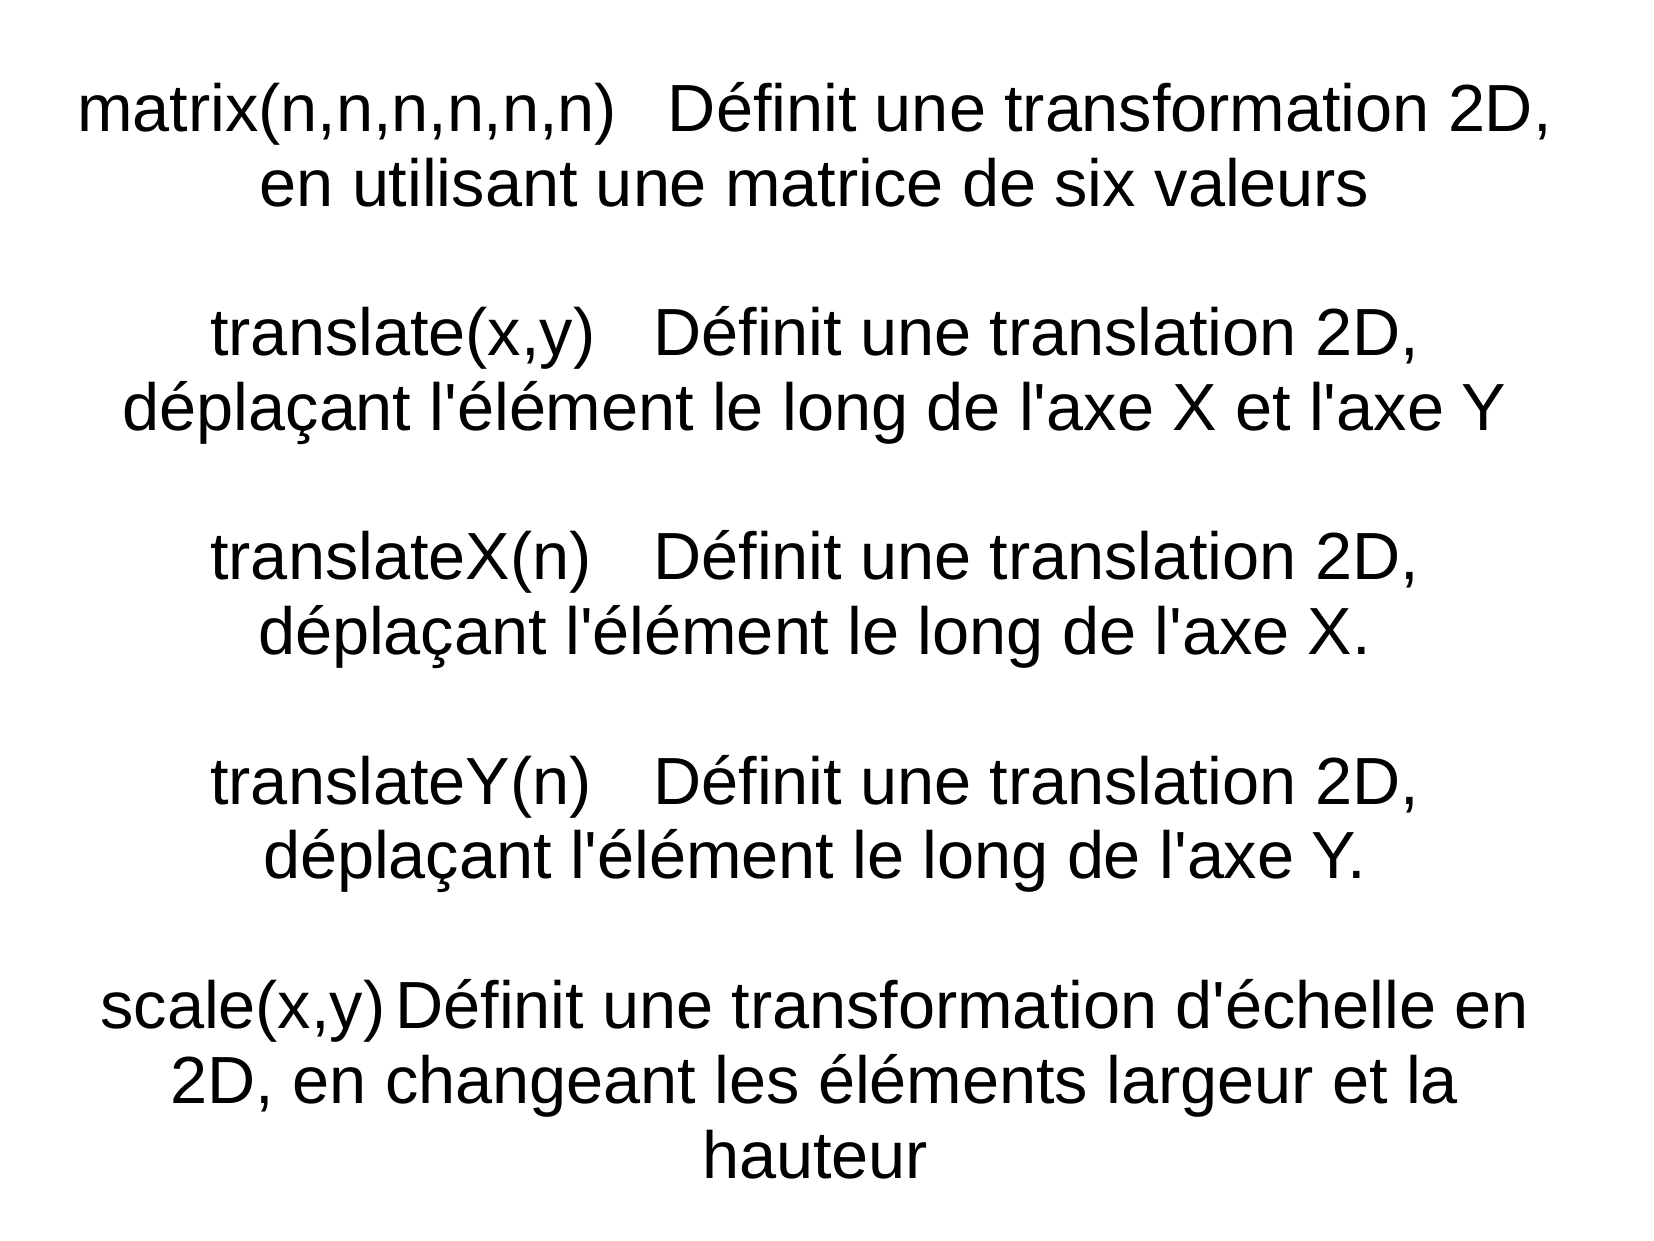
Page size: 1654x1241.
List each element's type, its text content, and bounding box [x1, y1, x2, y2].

subtitle matrix(n,n,n,n,n,n) Définit une transformation 2D, en utilisant une matrice de six valeurs translate(x,y) Définit une translation 2D, déplaçant l'élément le long de l'axe X et l'axe Y translateX(n) Définit une translation 2D, déplaçant l'élément le long de l'axe X. translateY(n) Définit une translation 2D, déplaçant l'élément le long de l'axe Y. scale(x,y) Définit une transformation d'échelle en 2D, en changeant les éléments largeur et la hauteur [70, 70, 1560, 1193]
